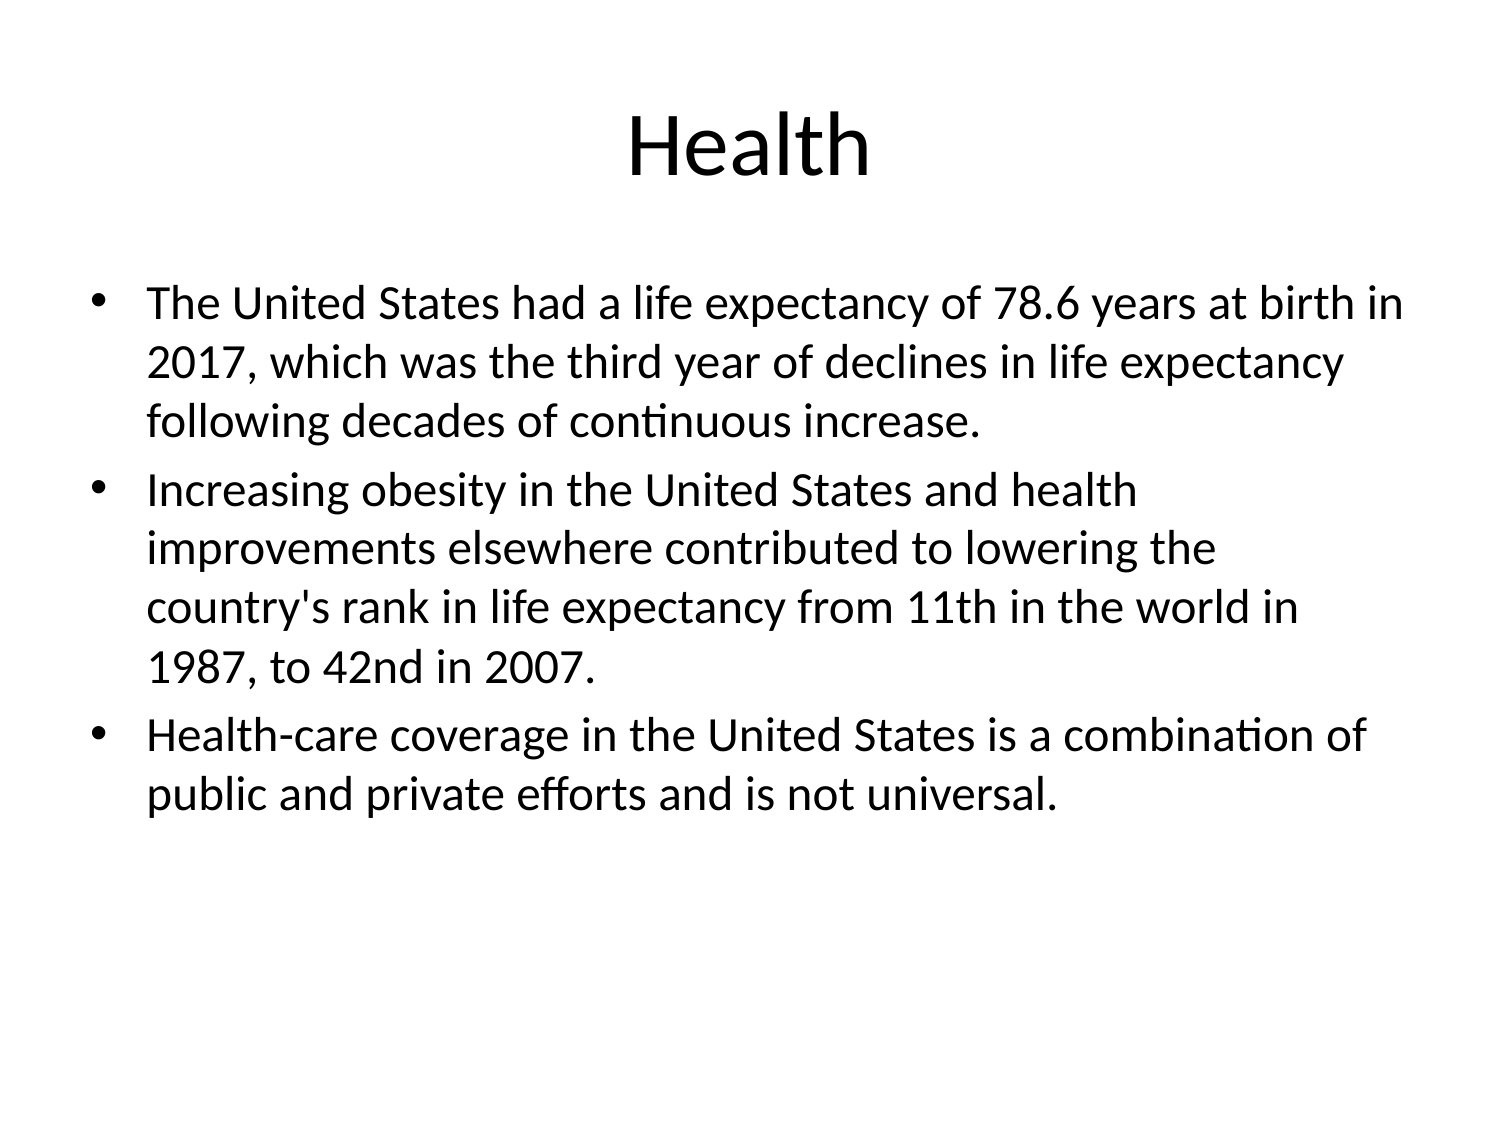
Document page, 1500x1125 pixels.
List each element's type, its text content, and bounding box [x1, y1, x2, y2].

title Health [75, 45, 1425, 233]
list The United States had a life expectancy of 78.6 years at birth in 2017, which was the third year of declines in life expectancy following decades of continuous increase. Increasing obesity in the United States and health improvements elsewhere contributed to lowering the country's rank in life expectancy from 11th in the world in 1987, to 42nd in 2007. Health-care coverage in the United States is a combination of public and private efforts and is not universal. [75, 262, 1425, 1005]
